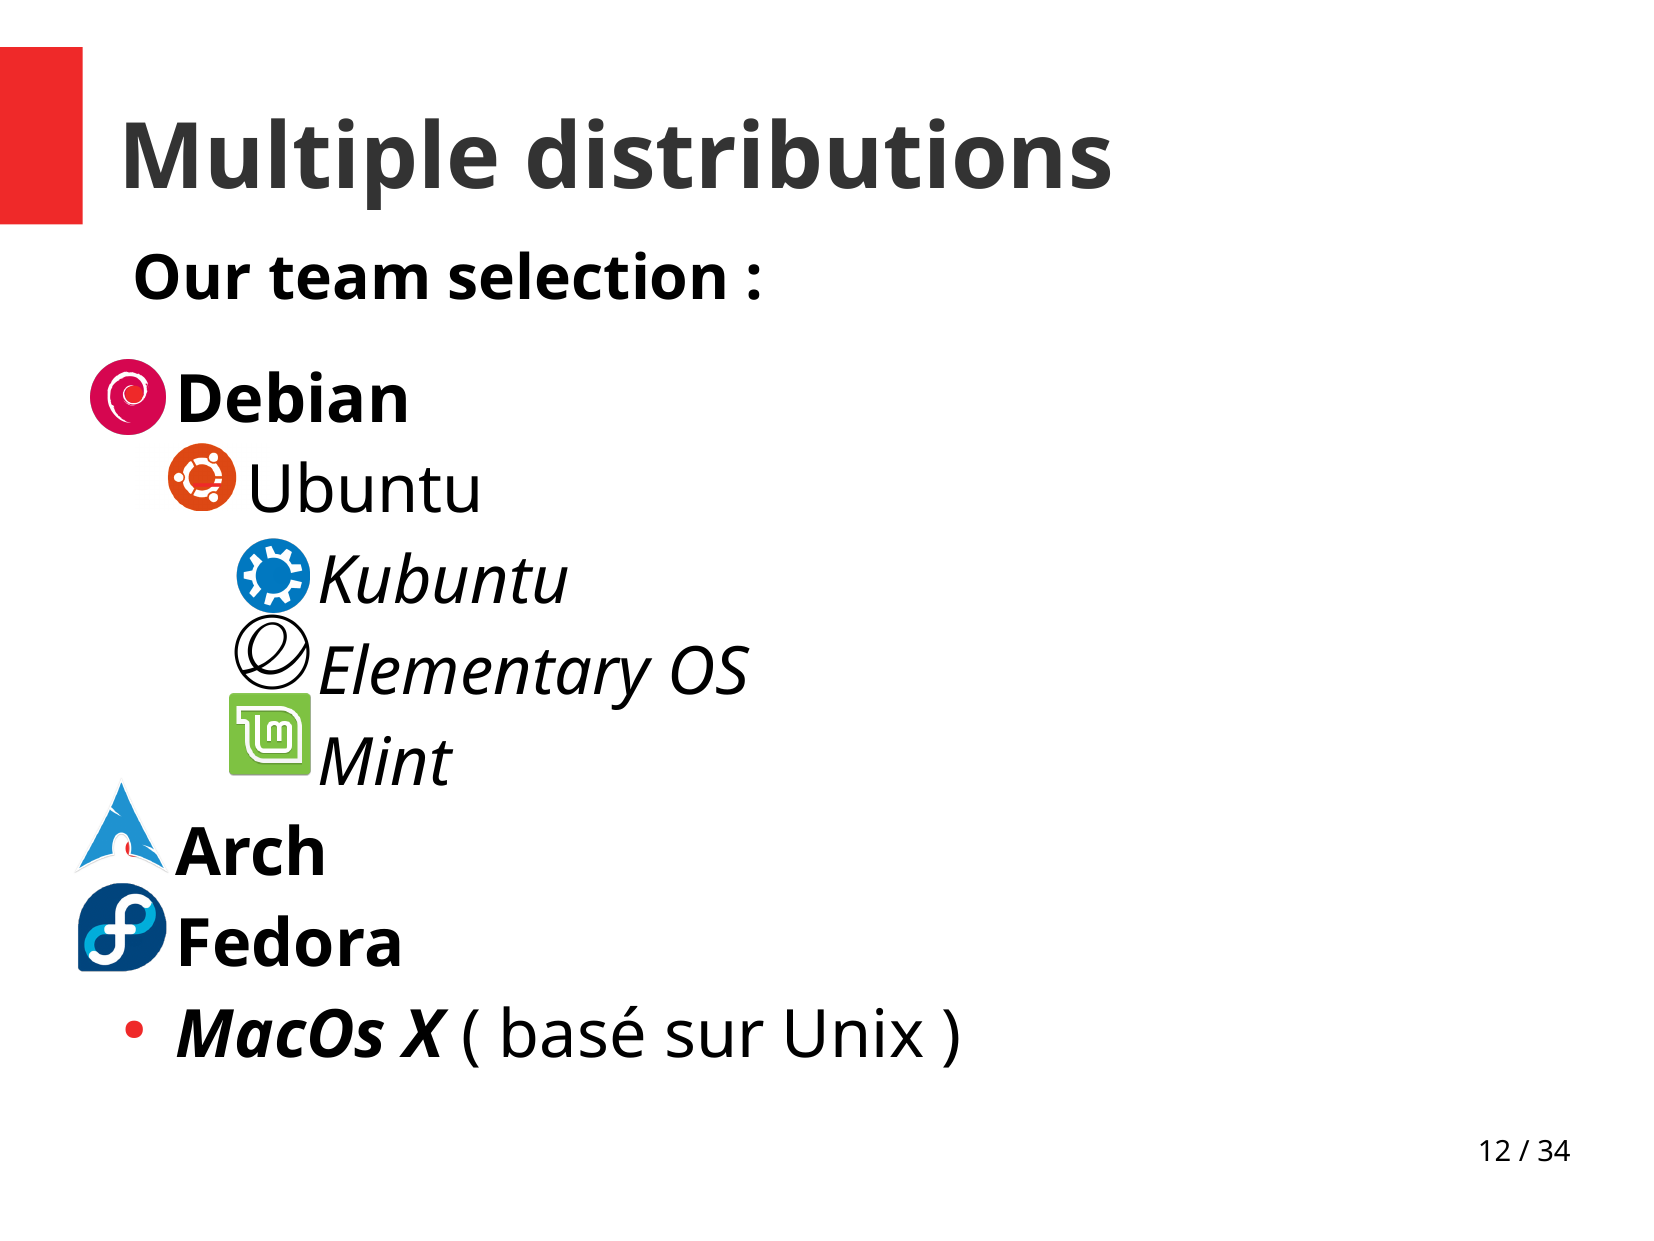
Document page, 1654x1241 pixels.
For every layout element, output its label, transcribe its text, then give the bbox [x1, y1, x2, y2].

title Multiple distributions [118, 49, 1571, 257]
text_box Our team selection : [118, 225, 796, 325]
picture [223, 536, 316, 781]
picture [60, 764, 182, 976]
text_box Debian Ubuntu Kubuntu Elementary OS Mint Arch Fedora MacOs X ( basé sur Unix ) [90, 343, 1561, 1085]
